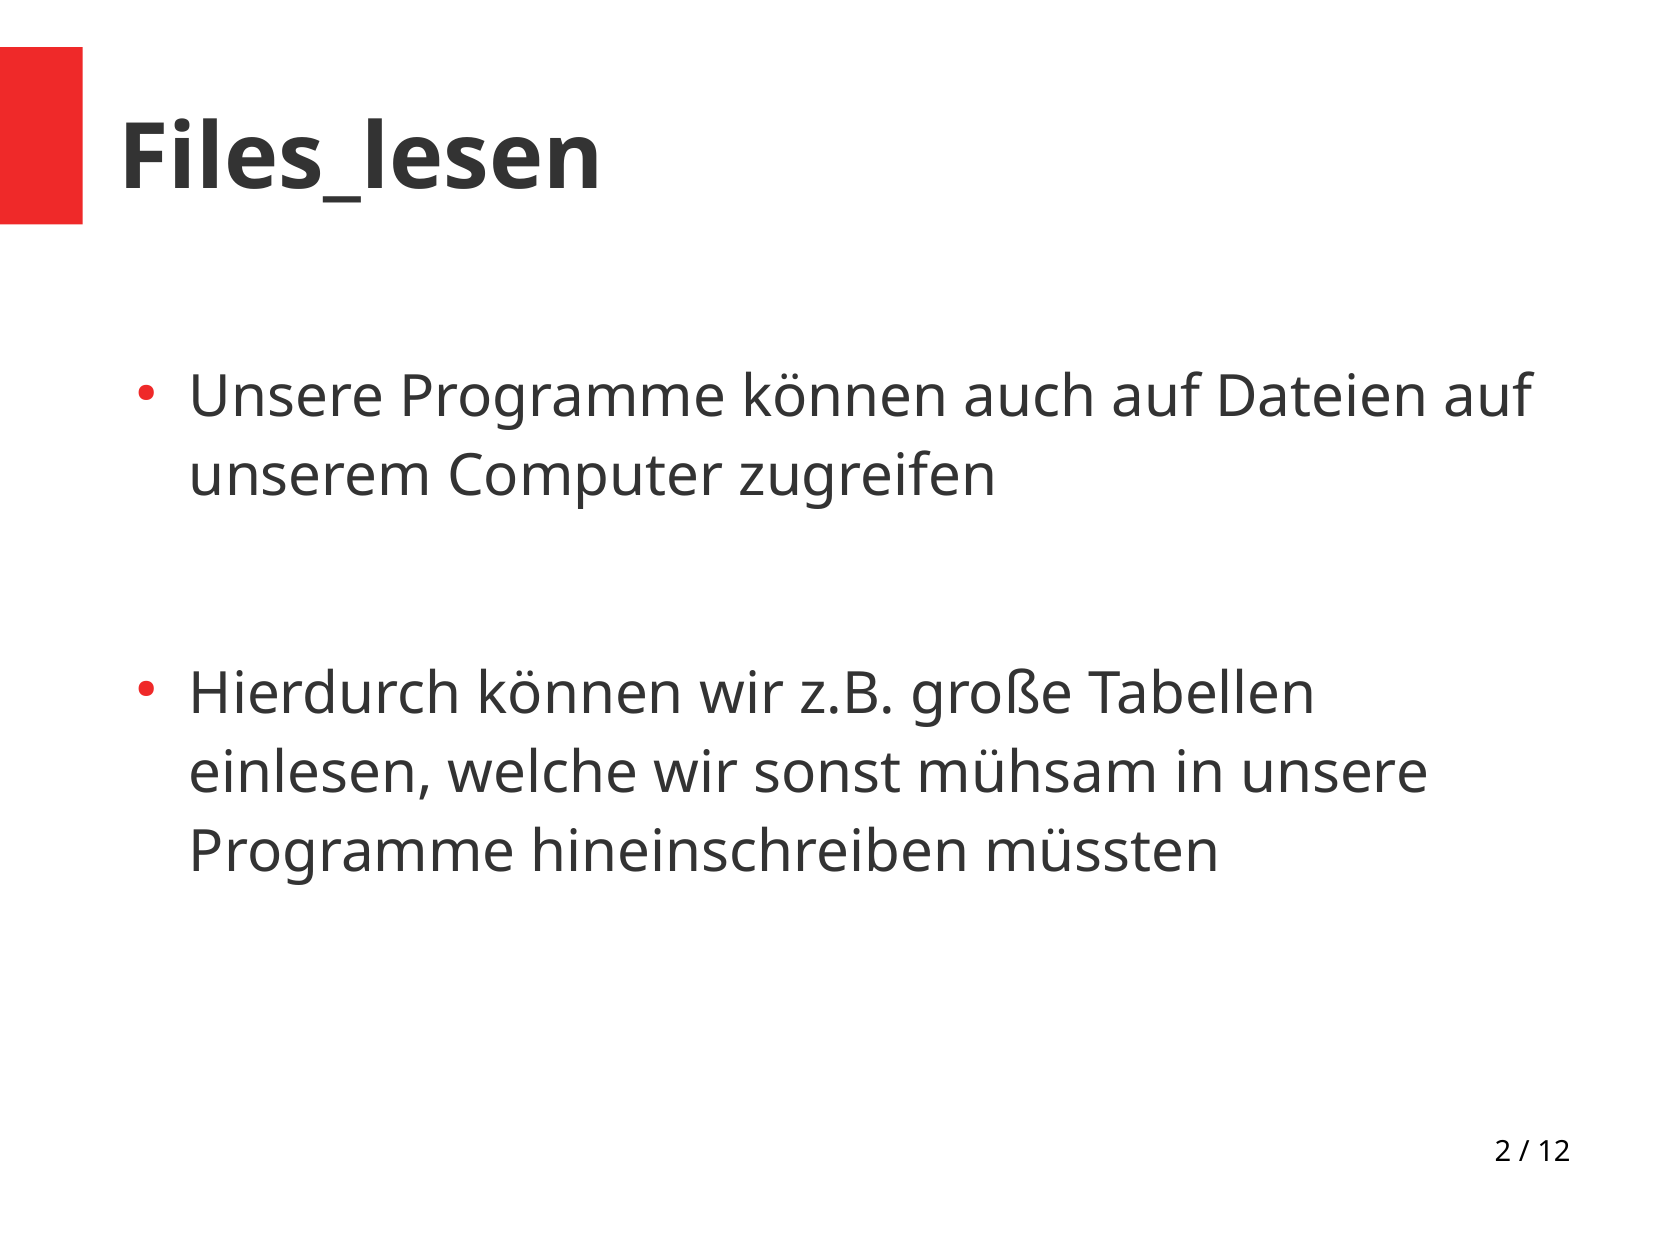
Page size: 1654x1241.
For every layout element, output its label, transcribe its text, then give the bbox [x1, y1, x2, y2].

title Files_lesen [118, 49, 1571, 257]
list Unsere Programme können auch auf Dateien auf unserem Computer zugreifen Hierdurch können wir z.B. große Tabellen einlesen, welche wir sonst mühsam in unsere Programme hineinschreiben müssten [118, 354, 1536, 1074]
